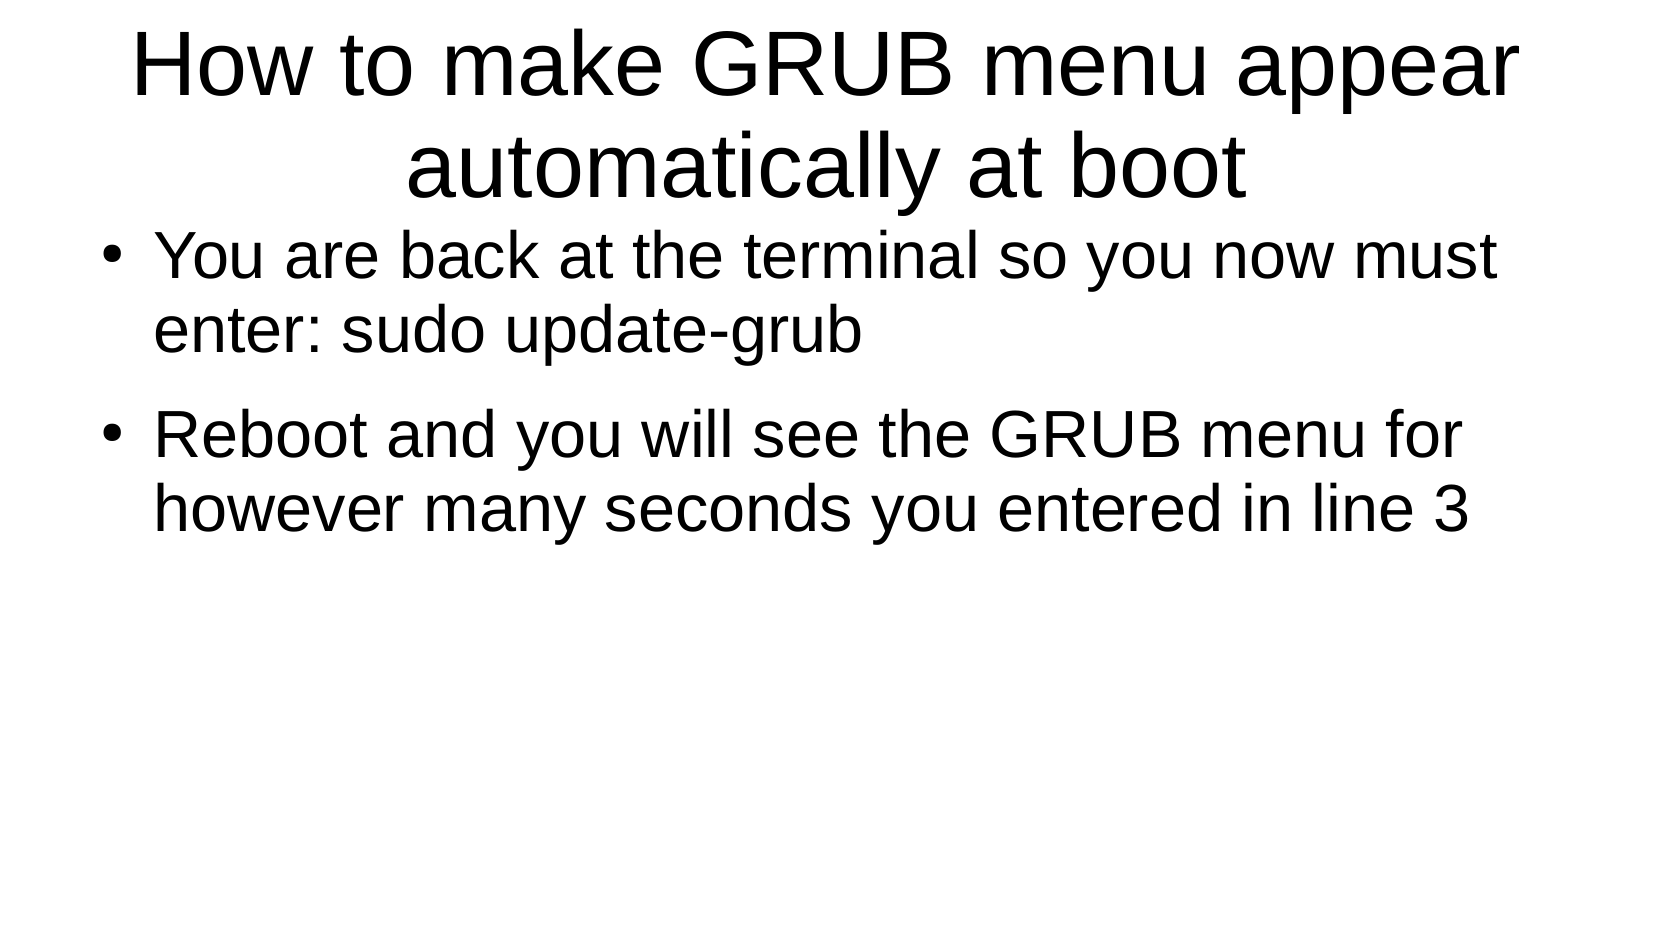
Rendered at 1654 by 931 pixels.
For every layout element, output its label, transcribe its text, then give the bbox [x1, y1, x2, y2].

title How to make GRUB menu appear automatically at boot [82, 12, 1571, 217]
list You are back at the terminal so you now must enter: sudo update-grub Reboot and you will see the GRUB menu for however many seconds you entered in line 3 [82, 217, 1571, 758]
